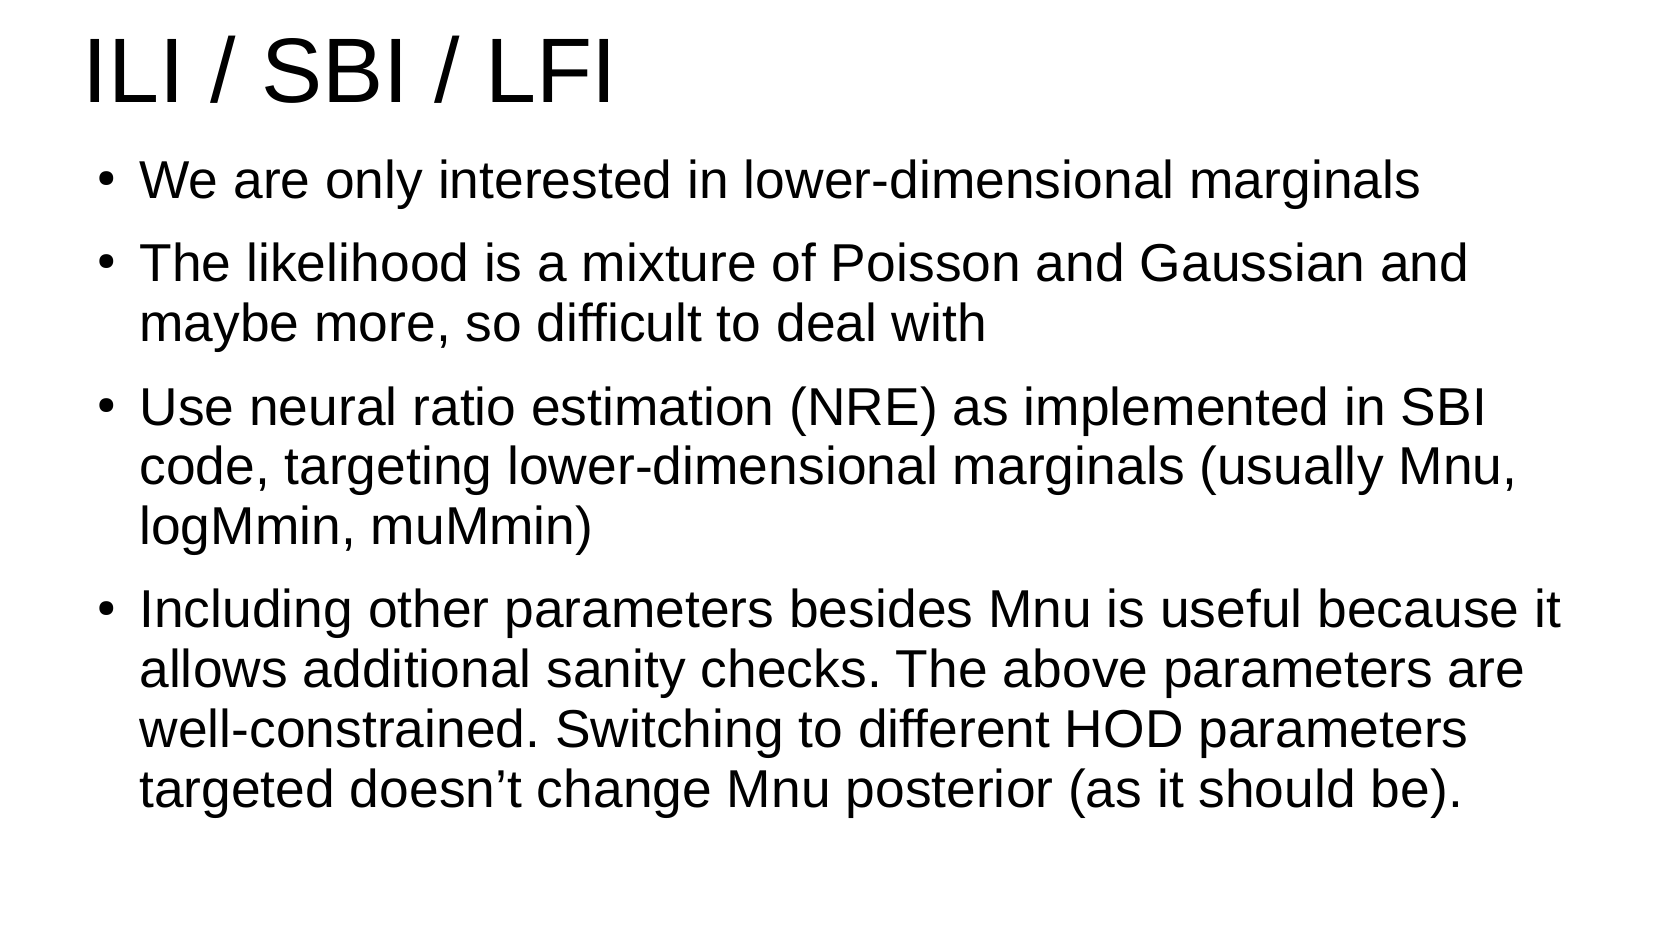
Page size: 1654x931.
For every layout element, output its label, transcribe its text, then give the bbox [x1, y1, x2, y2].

title ILI / SBI / LFI [82, 19, 1571, 123]
list We are only interested in lower-dimensional marginals The likelihood is a mixture of Poisson and Gaussian and maybe more, so difficult to deal with Use neural ratio estimation (NRE) as implemented in SBI code, targeting lower-dimensional marginals (usually Mnu, logMmin, muMmin) Including other parameters besides Mnu is useful because it allows additional sanity checks. The above parameters are well-constrained. Switching to different HOD parameters targeted doesn’t change Mnu posterior (as it should be). [82, 150, 1571, 886]
